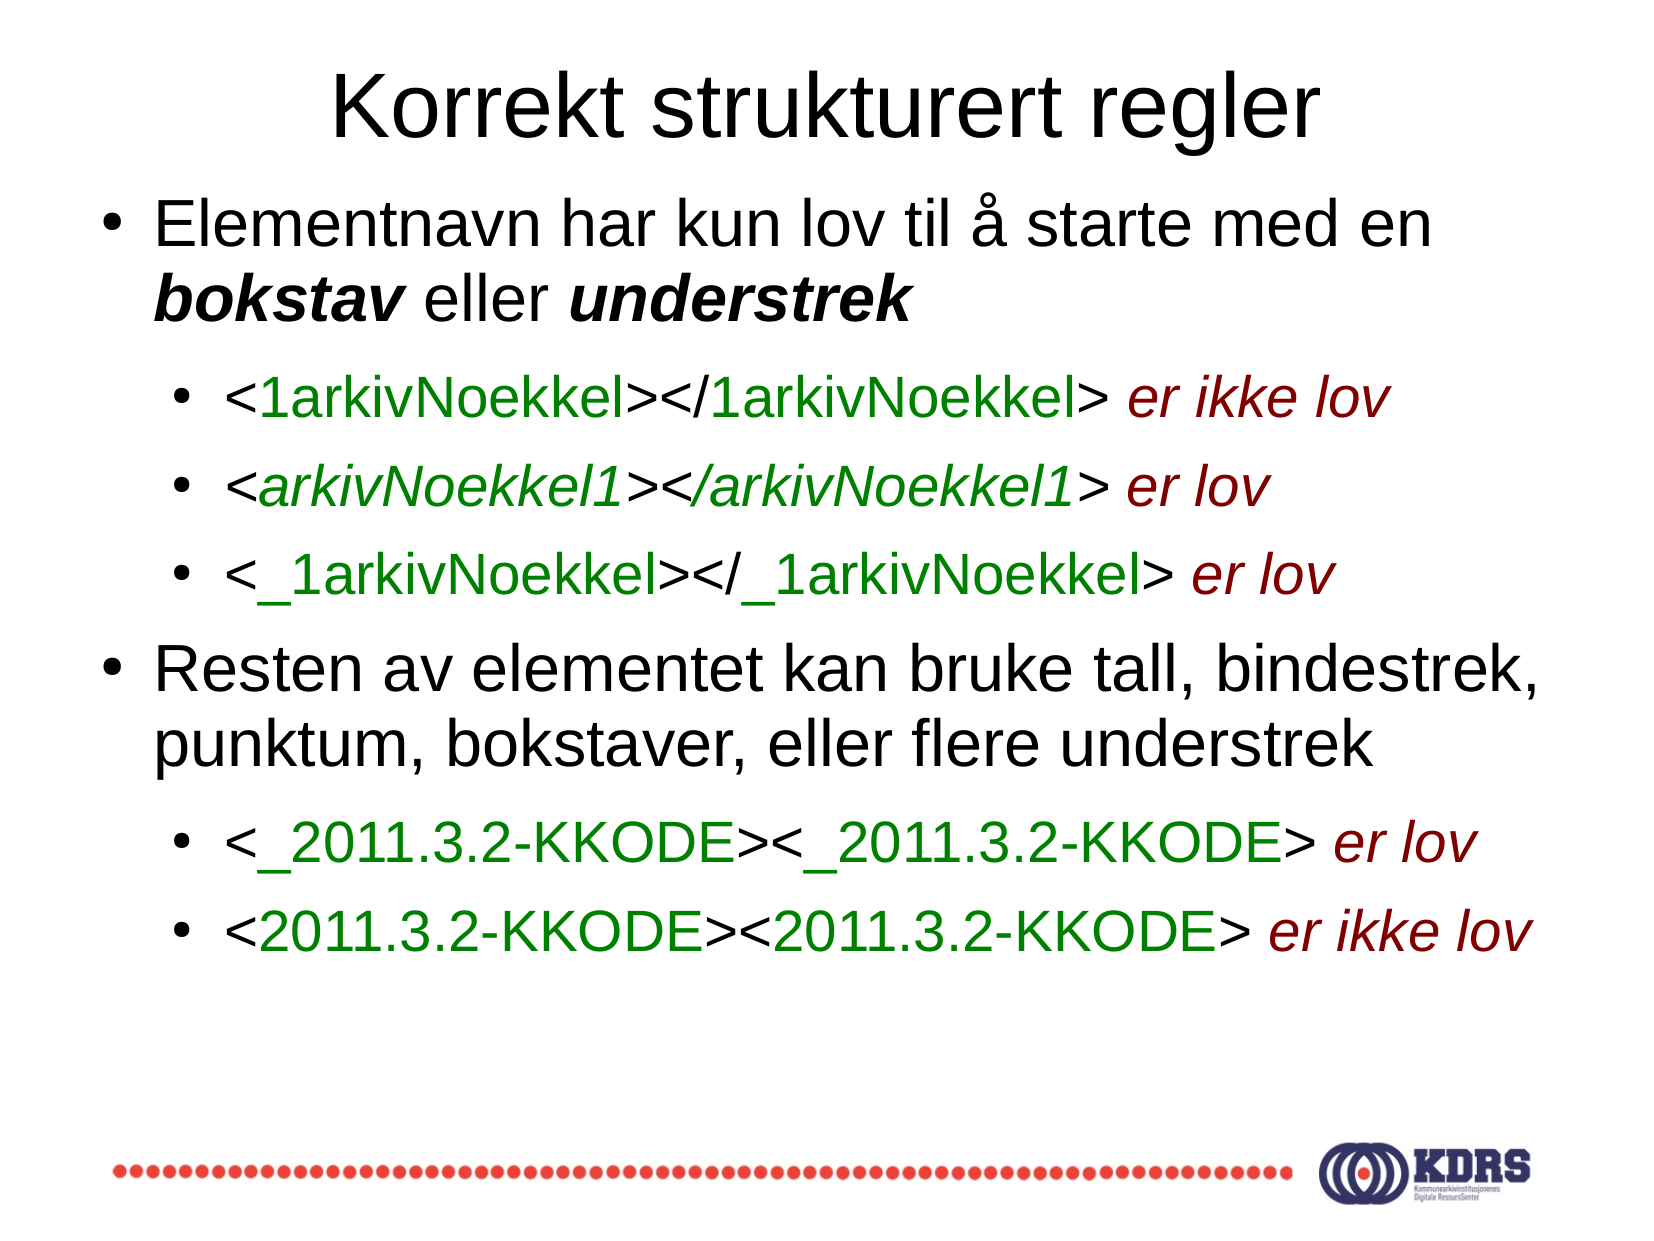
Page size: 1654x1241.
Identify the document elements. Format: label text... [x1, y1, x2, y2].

picture [85, 1131, 1557, 1219]
title Korrekt strukturert regler [82, 49, 1571, 162]
list Elementnavn har kun lov til å starte med en bokstav eller understrek <1arkivNoekkel></1arkivNoekkel> er ikke lov <arkivNoekkel1></arkivNoekkel1> er lov <_1arkivNoekkel></_1arkivNoekkel> er lov Resten av elementet kan bruke tall, bindestrek, punktum, bokstaver, eller flere understrek <_2011.3.2-KKODE><_2011.3.2-KKODE> er lov <2011.3.2-KKODE><2011.3.2-KKODE> er ikke lov [82, 185, 1571, 1131]
